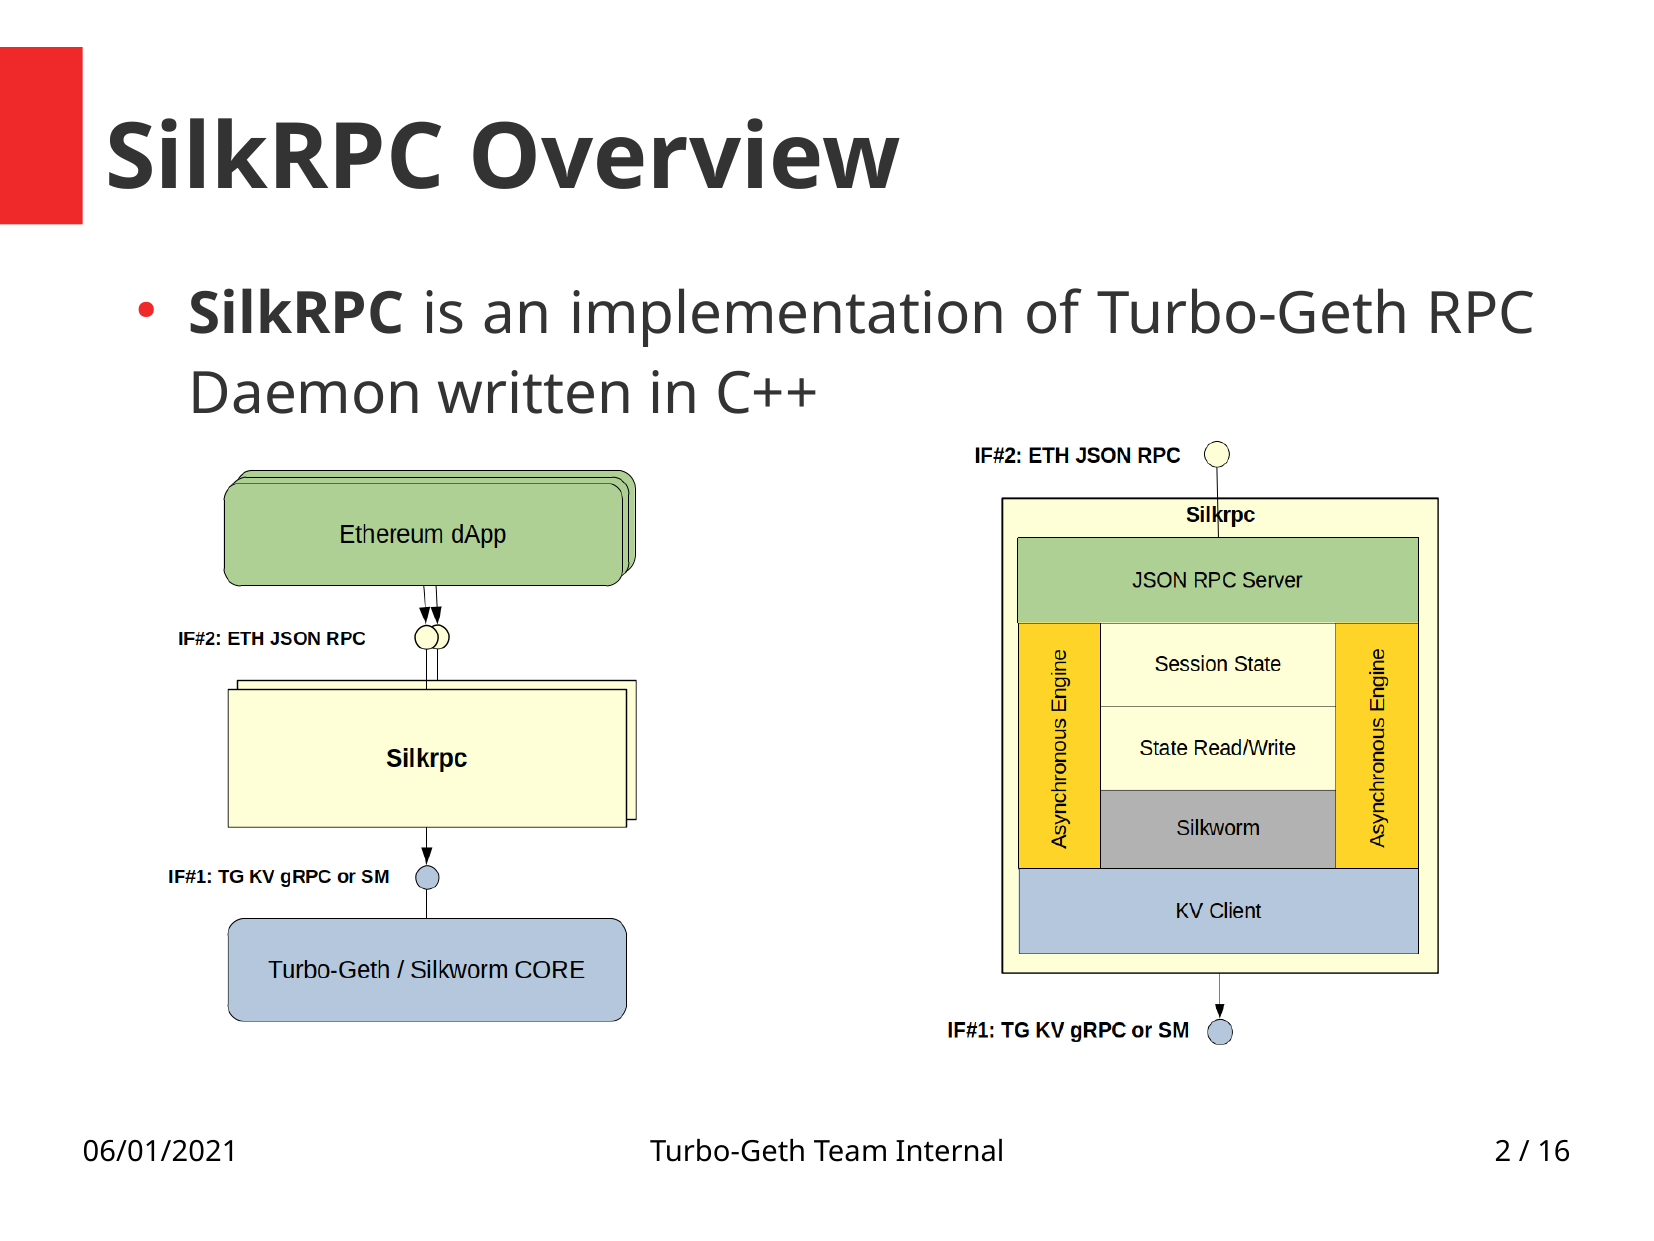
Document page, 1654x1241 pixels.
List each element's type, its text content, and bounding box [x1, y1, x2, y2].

list SilkRPC is an implementation of Turbo-Geth RPC Daemon written in C++ [118, 271, 1536, 428]
picture [948, 440, 1439, 1045]
title SilkRPC Overview [105, 45, 1591, 260]
picture [168, 469, 637, 1023]
